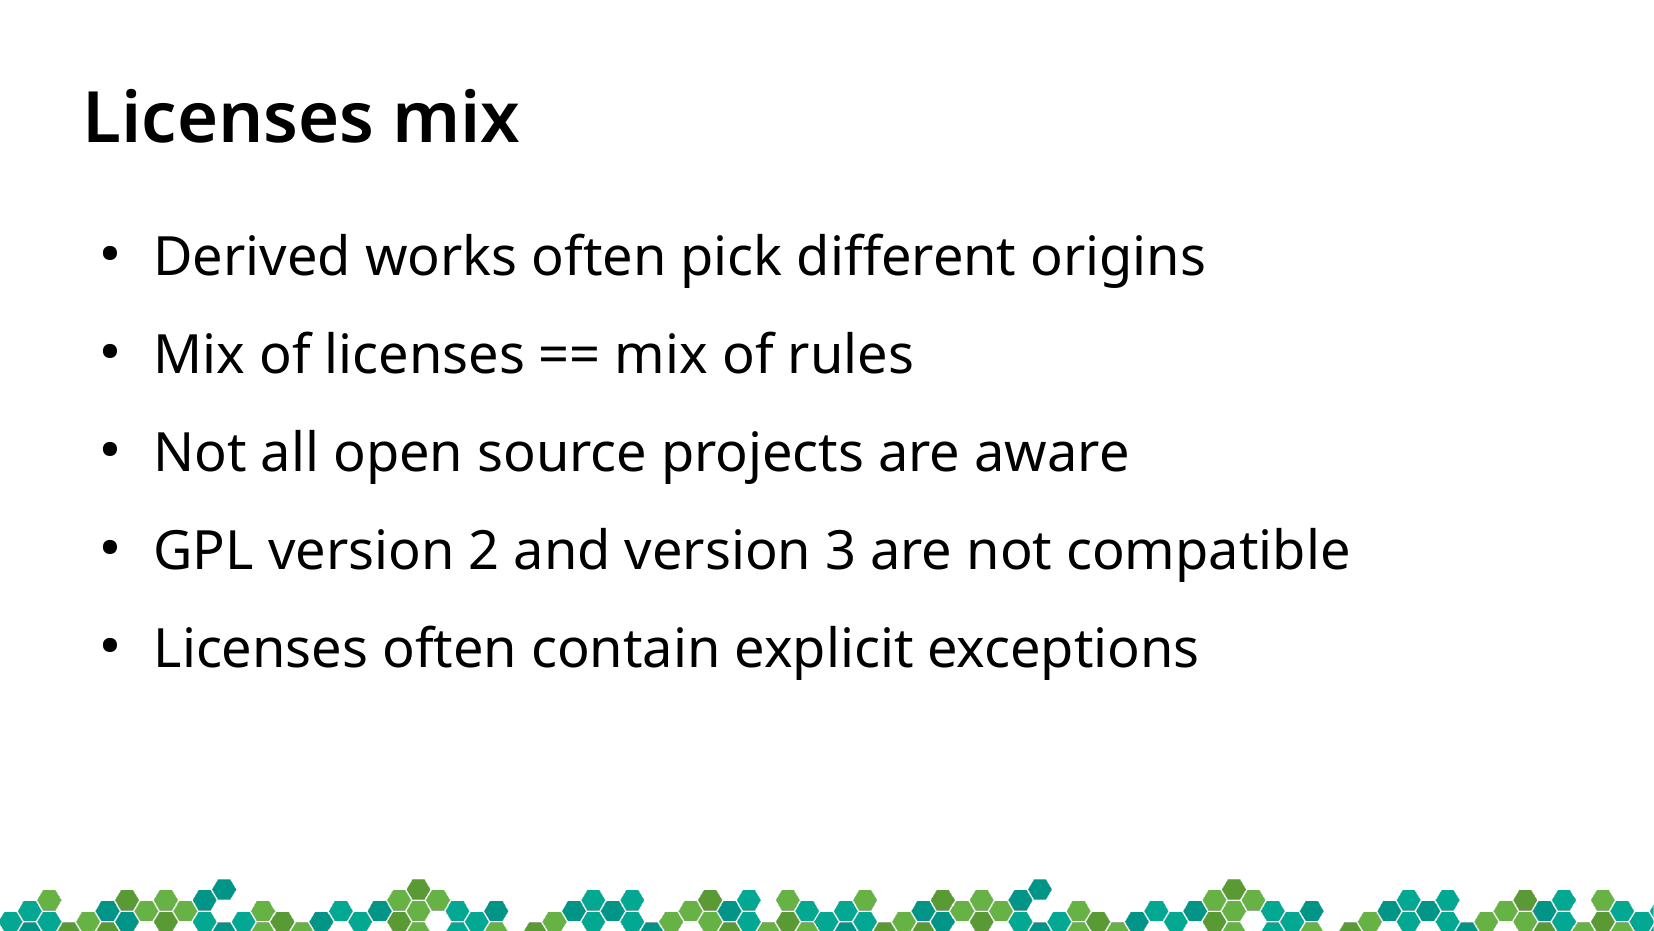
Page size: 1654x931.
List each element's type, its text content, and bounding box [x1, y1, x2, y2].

title Licenses mix [82, 37, 1571, 193]
list Derived works often pick different origins Mix of licenses == mix of rules Not all open source projects are aware GPL version 2 and version 3 are not compatible Licenses often contain explicit exceptions [82, 217, 1571, 758]
picture [0, 871, 1654, 931]
